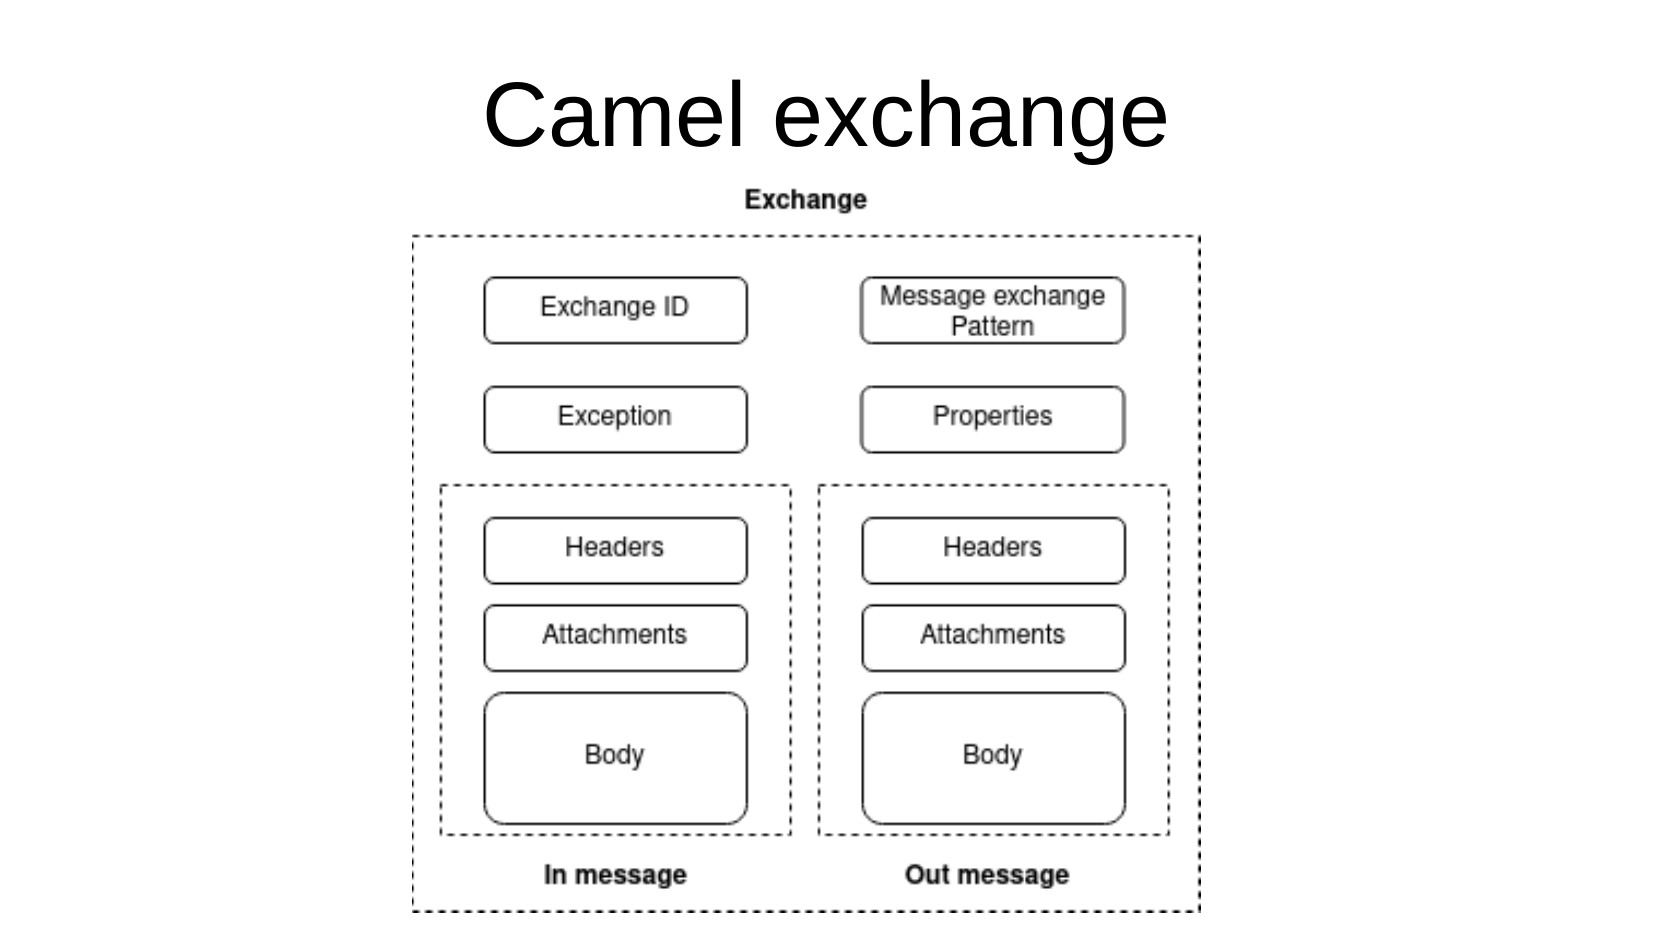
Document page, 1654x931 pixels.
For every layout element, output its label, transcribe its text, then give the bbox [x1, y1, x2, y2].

title Camel exchange [82, 37, 1571, 193]
picture [412, 170, 1201, 913]
